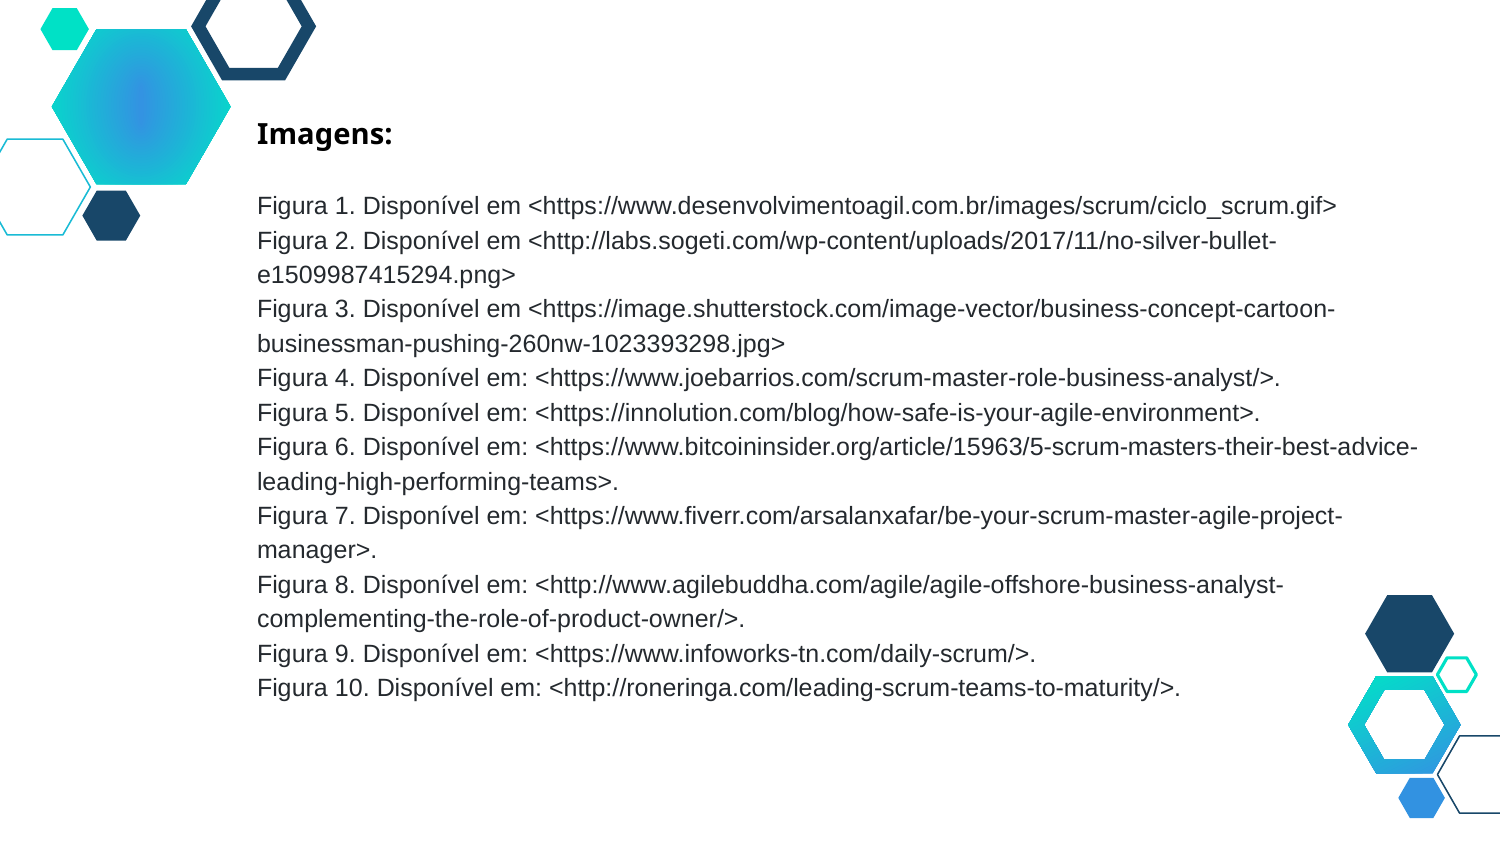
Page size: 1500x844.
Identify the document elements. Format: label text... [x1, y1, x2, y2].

text_box Imagens: Figura 1. Disponível em <https://www.desenvolvimentoagil.com.br/images/scrum/ciclo_scrum.gif> Figura 2. Disponível em <http://labs.sogeti.com/wp-content/uploads/2017/11/no-silver-bullet-e1509987415294.png> Figura 3. Disponível em <https://image.shutterstock.com/image-vector/business-concept-cartoon-businessman-pushing-260nw-1023393298.jpg> Figura 4. Disponível em: <https://www.joebarrios.com/scrum-master-role-business-analyst/>. Figura 5. Disponível em: <https://innolution.com/blog/how-safe-is-your-agile-environment>. Figura 6. Disponível em: <https://www.bitcoininsider.org/article/15963/5-scrum-masters-their-best-advice-leading-high-performing-teams>. Figura 7. Disponível em: <https://www.fiverr.com/arsalanxafar/be-your-scrum-master-agile-project-manager>. Figura 8. Disponível em: <http://www.agilebuddha.com/agile/agile-offshore-business-analyst-complementing-the-role-of-product-owner/>. Figura 9. Disponível em: <https://www.infoworks-tn.com/daily-scrum/>. Figura 10. Disponível em: <http://roneringa.com/leading-scrum-teams-to-maturity/>. [242, 100, 1445, 809]
